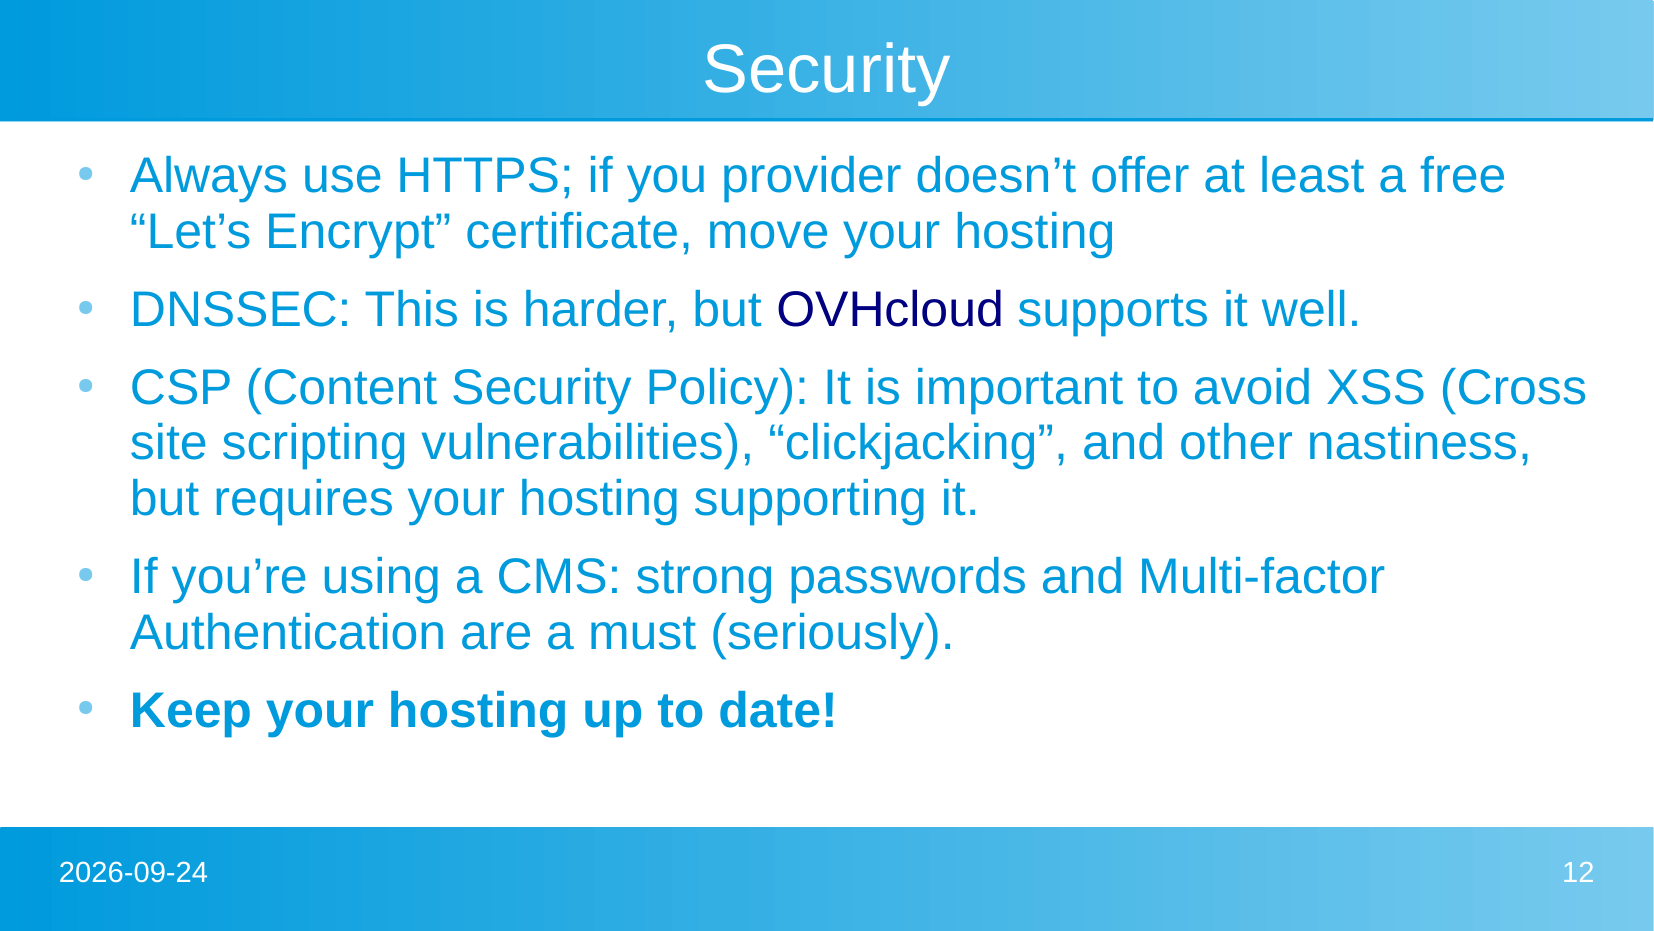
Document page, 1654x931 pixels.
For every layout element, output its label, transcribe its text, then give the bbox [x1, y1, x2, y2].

list Always use HTTPS; if you provider doesn’t offer at least a free “Let’s Encrypt” certificate, move your hosting DNSSEC: This is harder, but OVHcloud supports it well. CSP (Content Security Policy): It is important to avoid XSS (Cross site scripting vulnerabilities), “clickjacking”, and other nastiness, but requires your hosting supporting it. If you’re using a CMS: strong passwords and Multi-factor Authentication are a must (seriously). Keep your hosting up to date! [59, 147, 1595, 739]
title Security [59, 29, 1595, 108]
